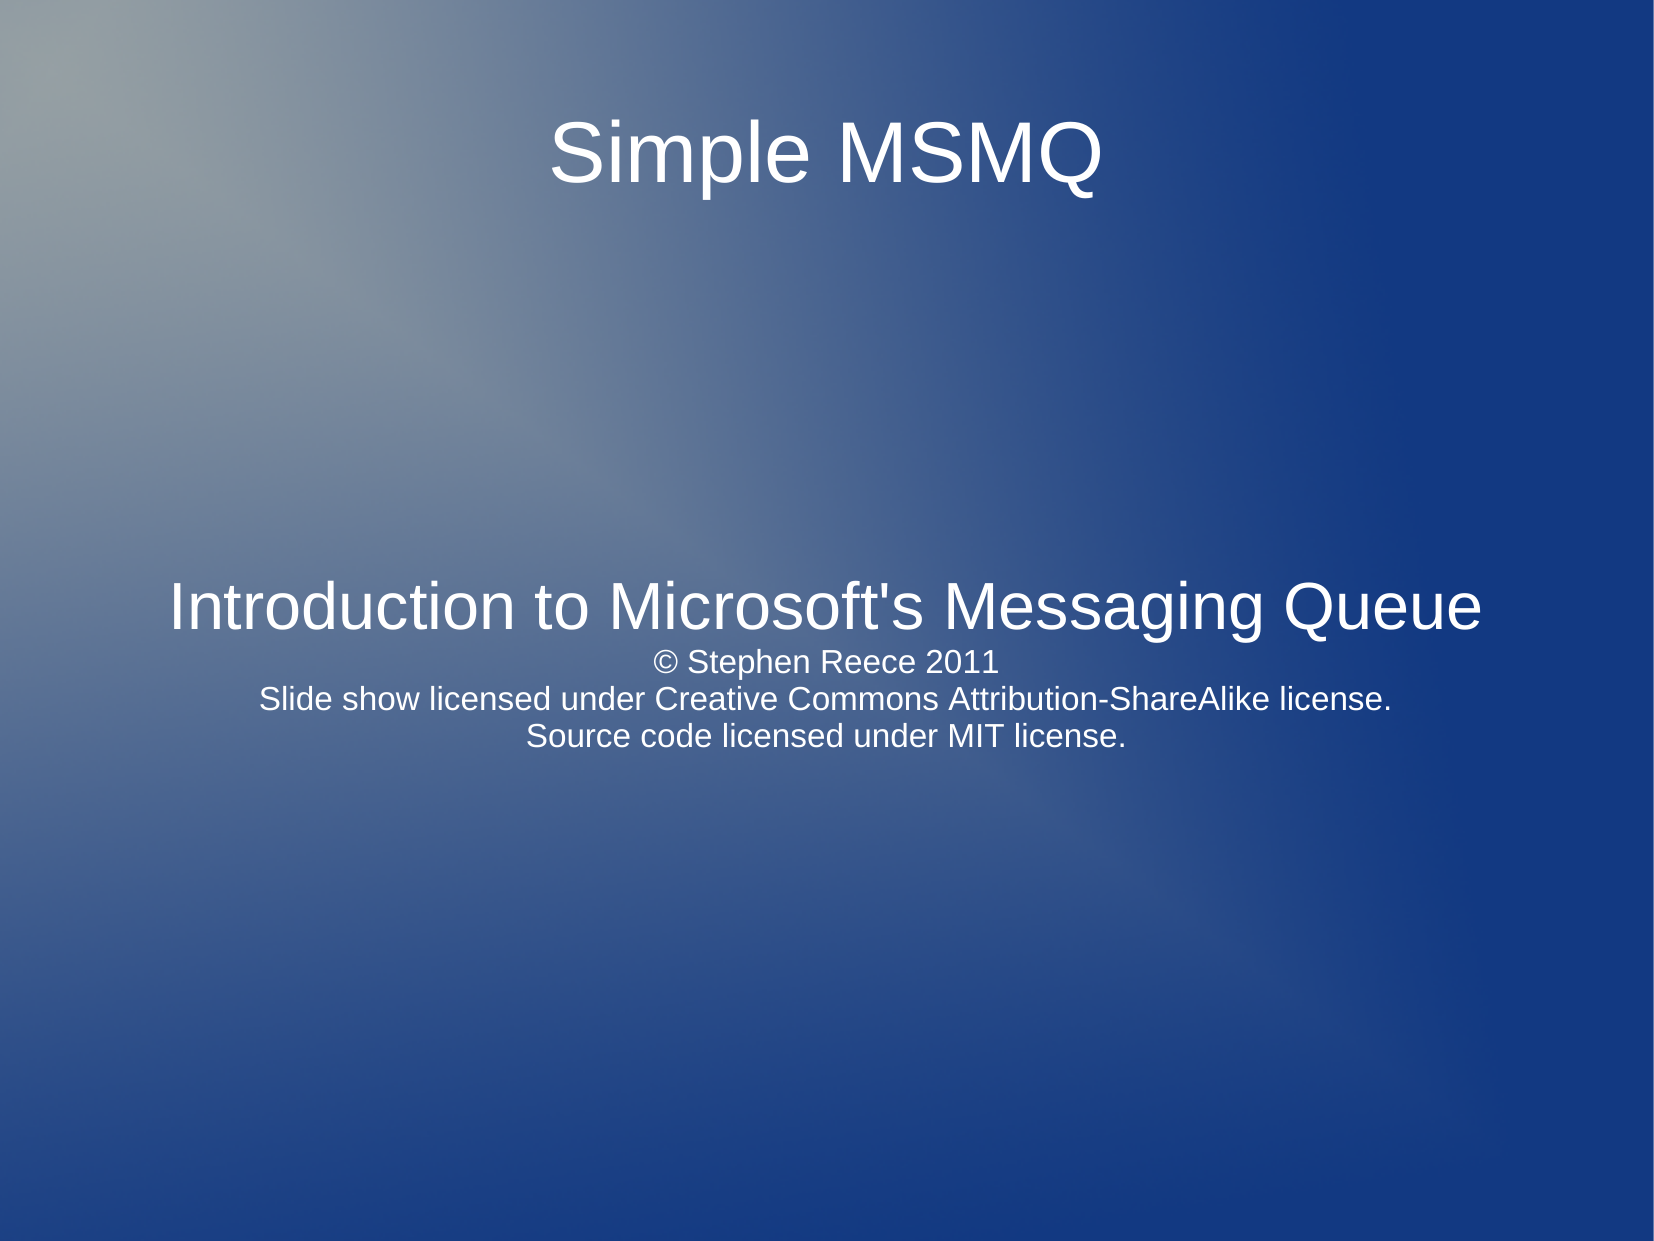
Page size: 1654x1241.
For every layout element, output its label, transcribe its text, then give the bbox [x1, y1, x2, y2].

title Simple MSMQ [82, 49, 1571, 257]
picture [0, 0, 1654, 1241]
subtitle Introduction to Microsoft's Messaging Queue © Stephen Reece 2011 Slide show licensed under Creative Commons Attribution-ShareAlike license. Source code licensed under MIT license. [82, 290, 1571, 1109]
